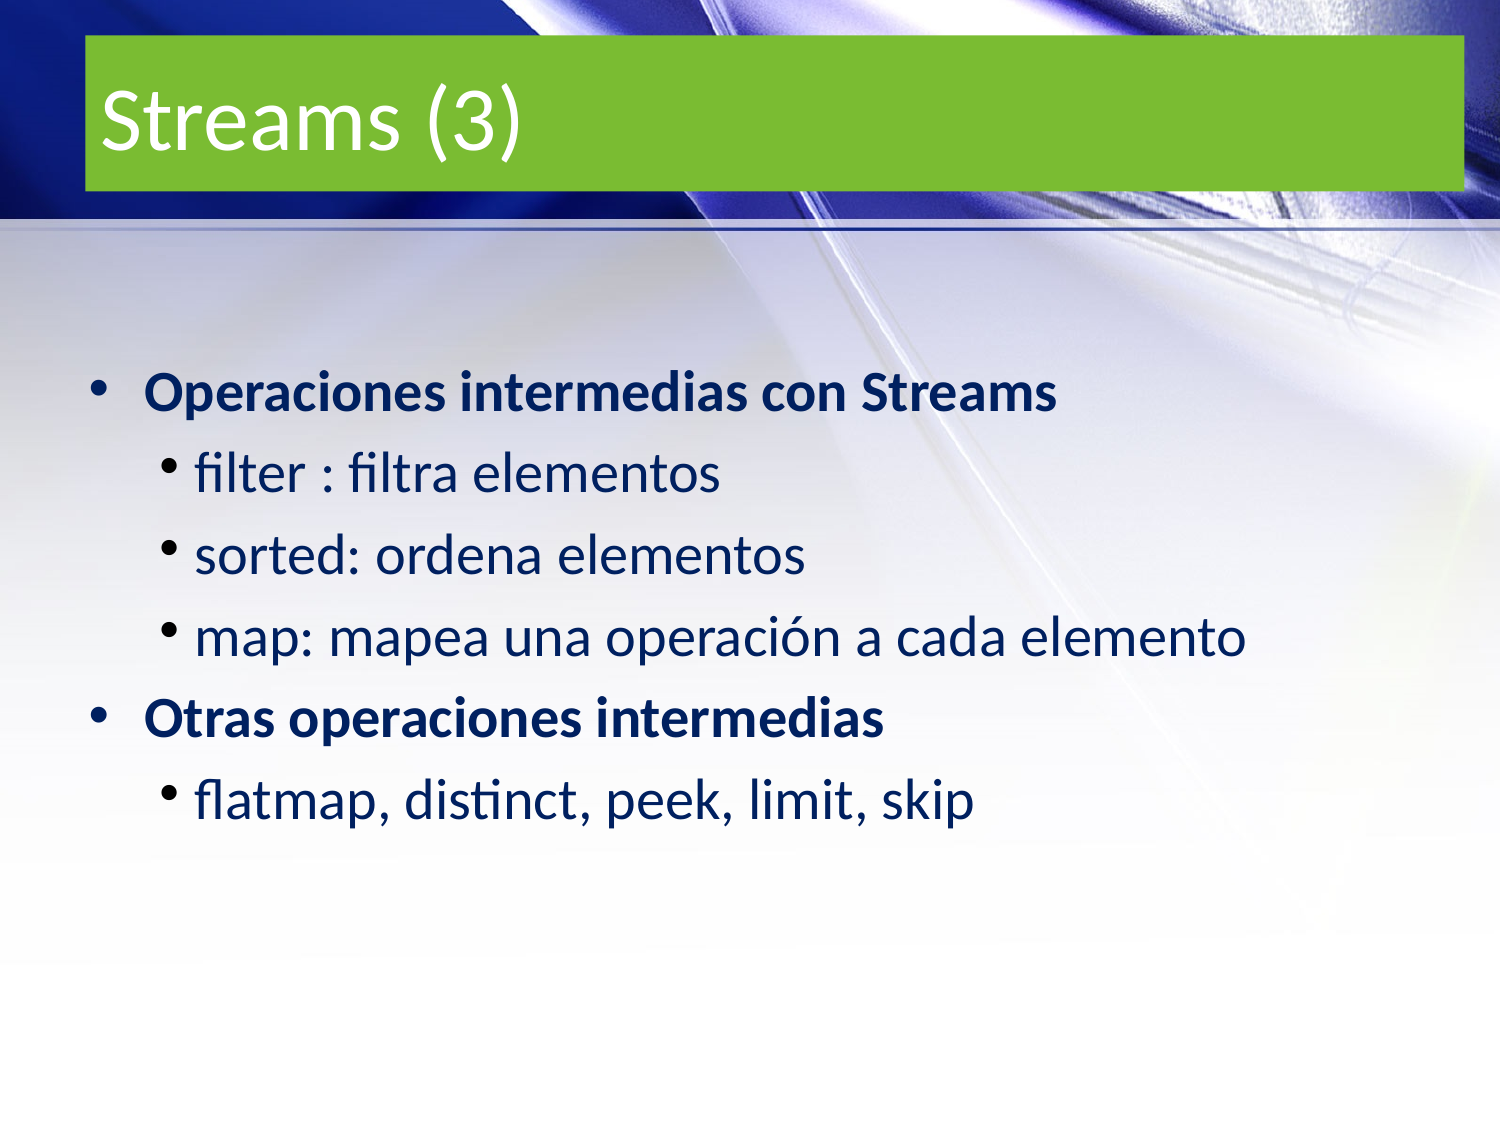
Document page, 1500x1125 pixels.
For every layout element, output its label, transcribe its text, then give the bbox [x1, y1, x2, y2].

text_box Streams (3) [85, 35, 1465, 192]
text_box Operaciones intermedias con Streams filter : filtra elementos sorted: ordena elementos map: mapea una operación a cada elemento Otras operaciones intermedias flatmap, distinct, peek, limit, skip [73, 345, 1424, 989]
picture [0, 0, 1500, 1125]
